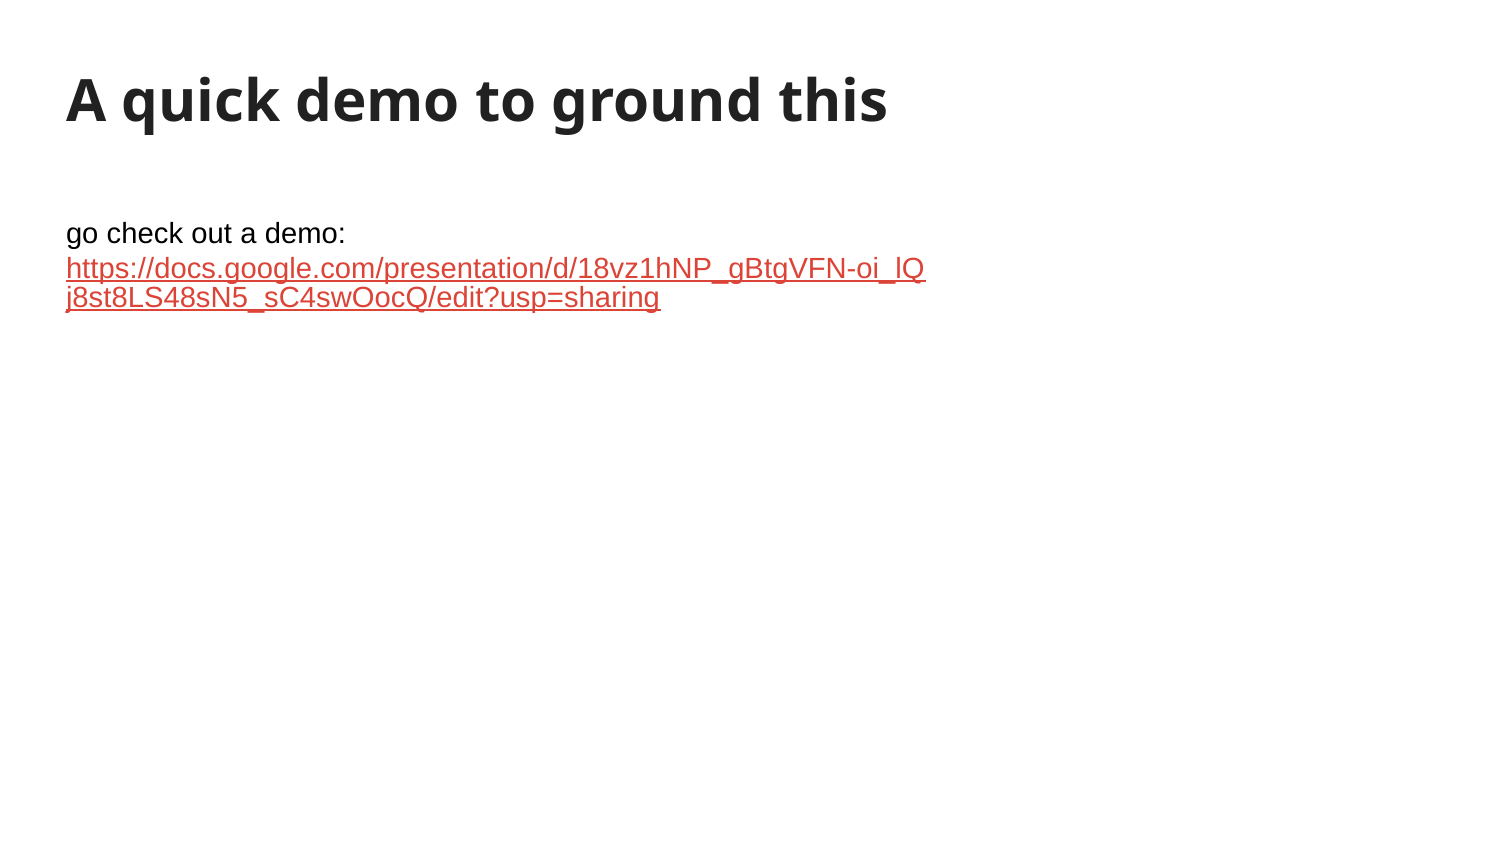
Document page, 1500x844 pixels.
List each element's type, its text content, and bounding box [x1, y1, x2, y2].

text_box go check out a demo: https://docs.google.com/presentation/d/18vz1hNP_gBtgVFN-oi_lQj8st8LS48sN5_sC4swOocQ/edit?usp=sharing [51, 199, 948, 766]
title A quick demo to ground this [51, 48, 1449, 180]
